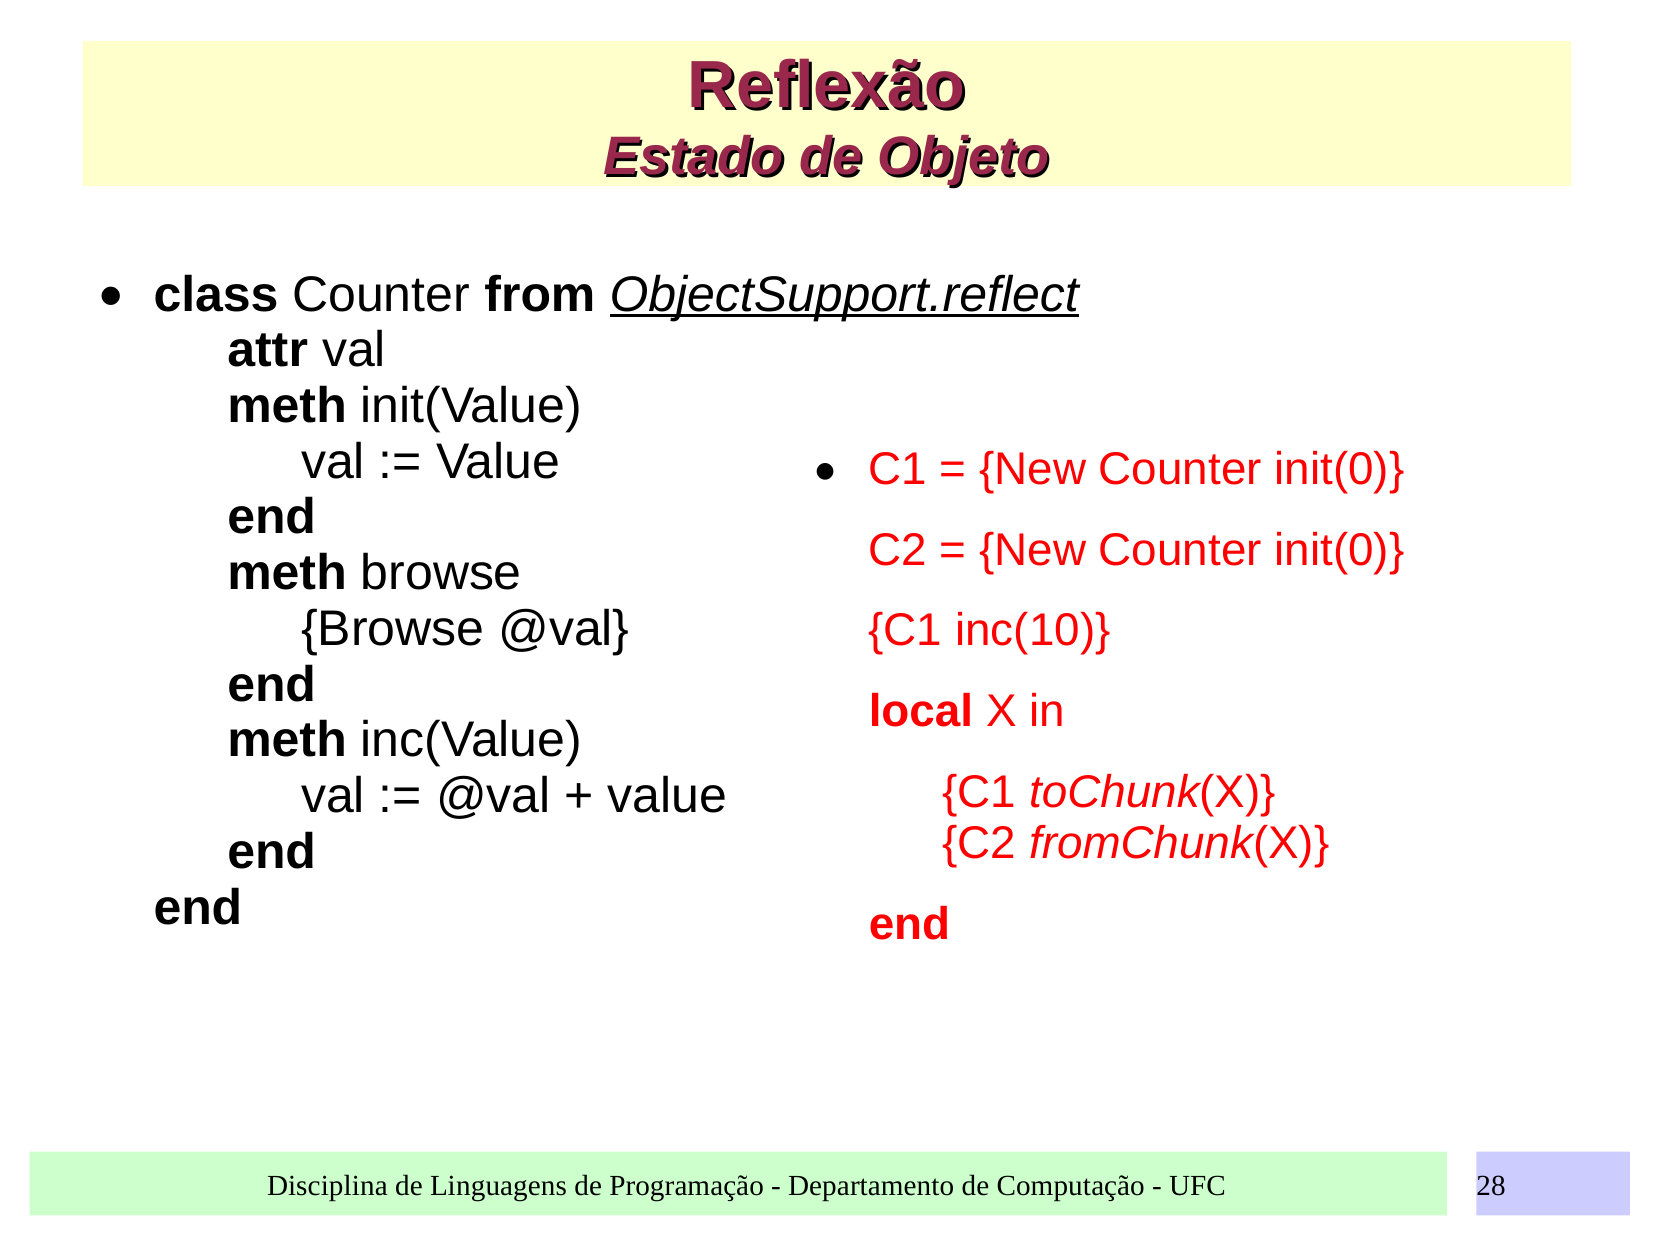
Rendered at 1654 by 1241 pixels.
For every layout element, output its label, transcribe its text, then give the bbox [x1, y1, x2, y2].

list class Counter from ObjectSupport.reflect attr val meth init(Value) val := Value end meth browse {Browse @val} end meth inc(Value) val := @val + value end end [82, 265, 1241, 975]
text_box <número> [1476, 1151, 1630, 1216]
text_box Disciplina de Linguagens de Programação - Departamento de Computação - UFC [29, 1151, 1447, 1216]
title Reflexão Estado de Objeto [82, 40, 1571, 186]
list C1 = {New Counter init(0)} C2 = {New Counter init(0)} {C1 inc(10)} local X in {C1 toChunk(X)} {C2 fromChunk(X)} end [797, 442, 1525, 1001]
